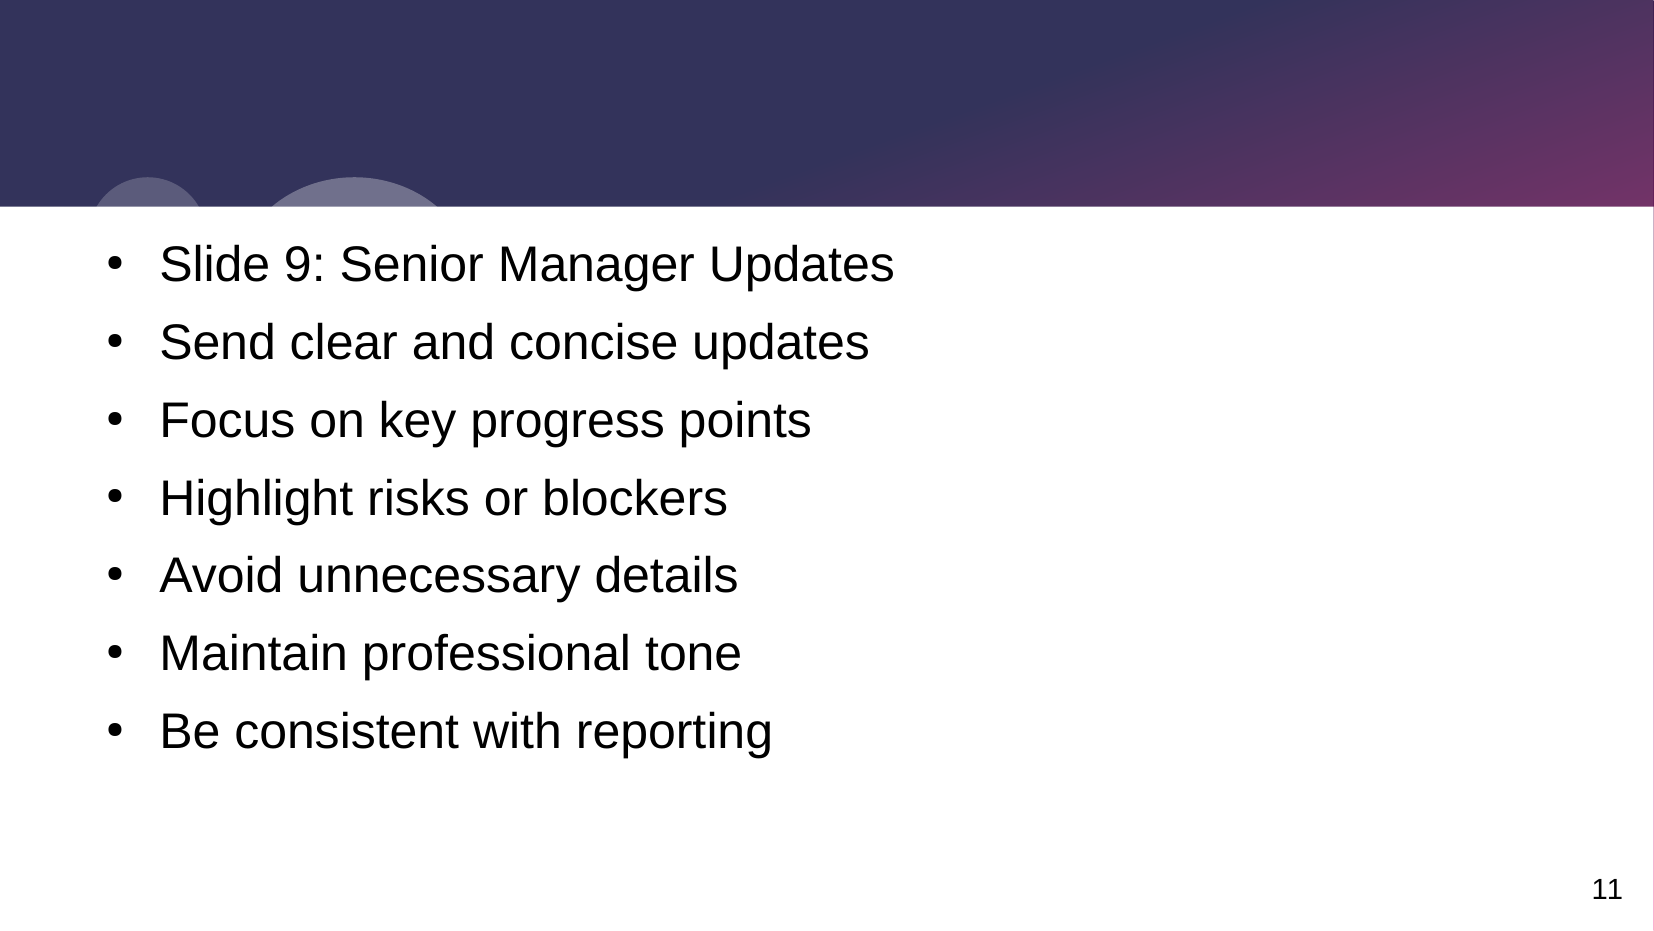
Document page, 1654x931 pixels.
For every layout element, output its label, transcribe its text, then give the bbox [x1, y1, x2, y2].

list Slide 9: Senior Manager Updates Send clear and concise updates Focus on key progress points Highlight risks or blockers Avoid unnecessary details Maintain professional tone Be consistent with reporting [88, 236, 1565, 827]
